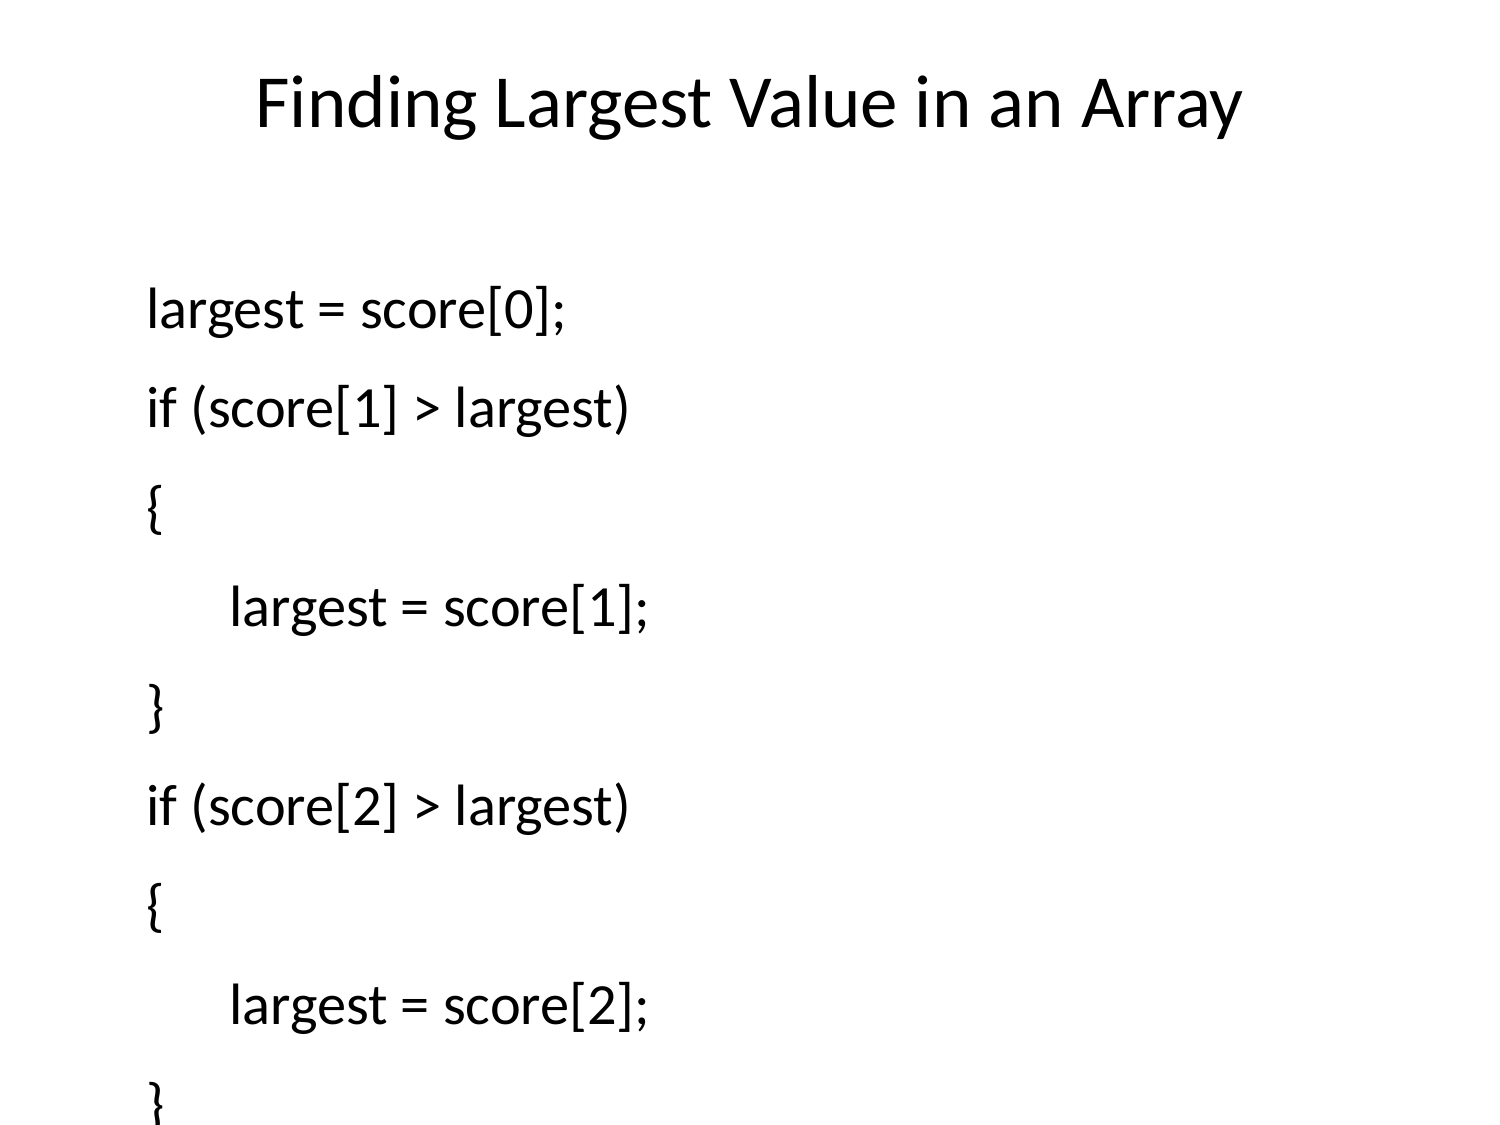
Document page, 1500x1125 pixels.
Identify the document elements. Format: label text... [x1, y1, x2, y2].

title Finding Largest Value in an Array [75, 45, 1425, 233]
list largest = score[0]; if (score[1] > largest) { largest = score[1]; } if (score[2] > largest) { largest = score[2]; } [75, 262, 1425, 1005]
